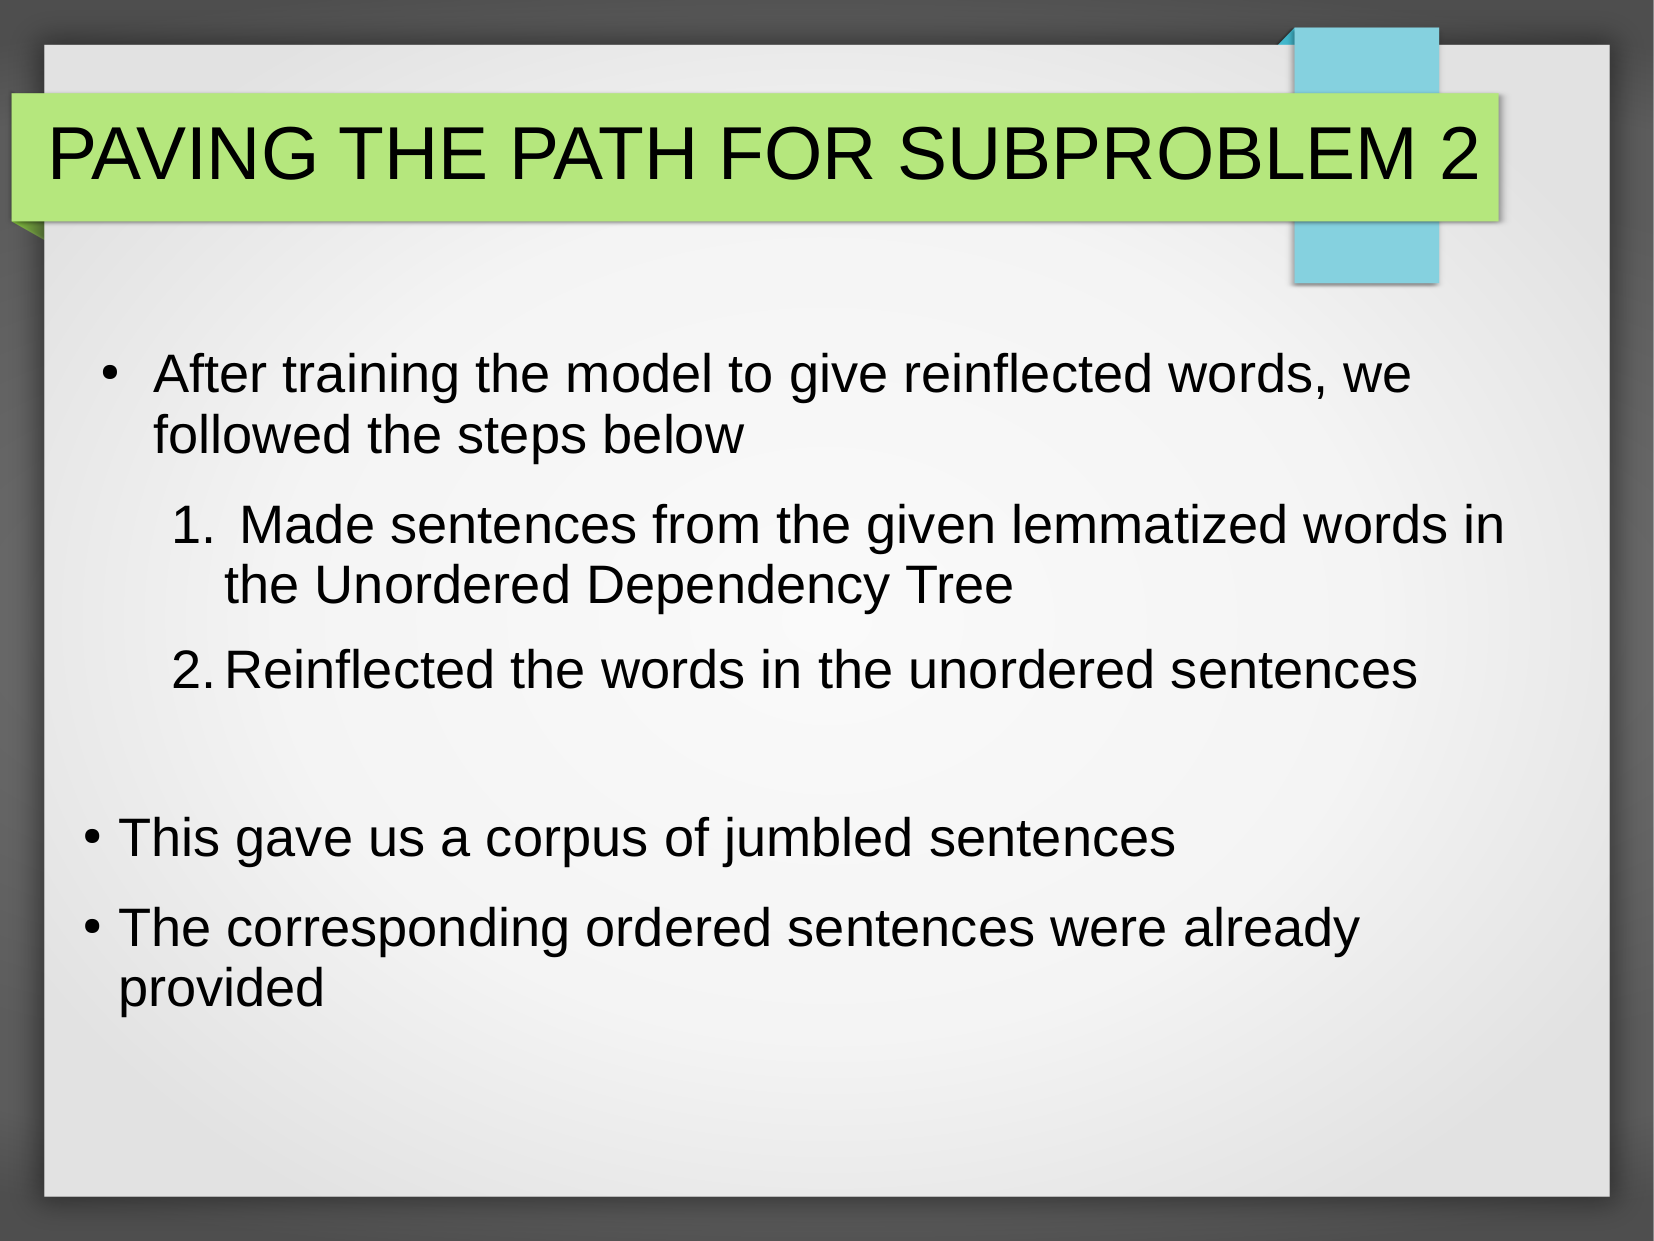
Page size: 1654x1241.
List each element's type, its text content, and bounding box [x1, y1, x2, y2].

title PAVING THE PATH FOR SUBPROBLEM 2 [47, 69, 1489, 238]
picture [0, 0, 1654, 1241]
list After training the model to give reinflected words, we followed the steps below Made sentences from the given lemmatized words in the Unordered Dependency Tree Reinflected the words in the unordered sentences This gave us a corpus of jumbled sentences The corresponding ordered sentences were already provided [82, 343, 1571, 1063]
